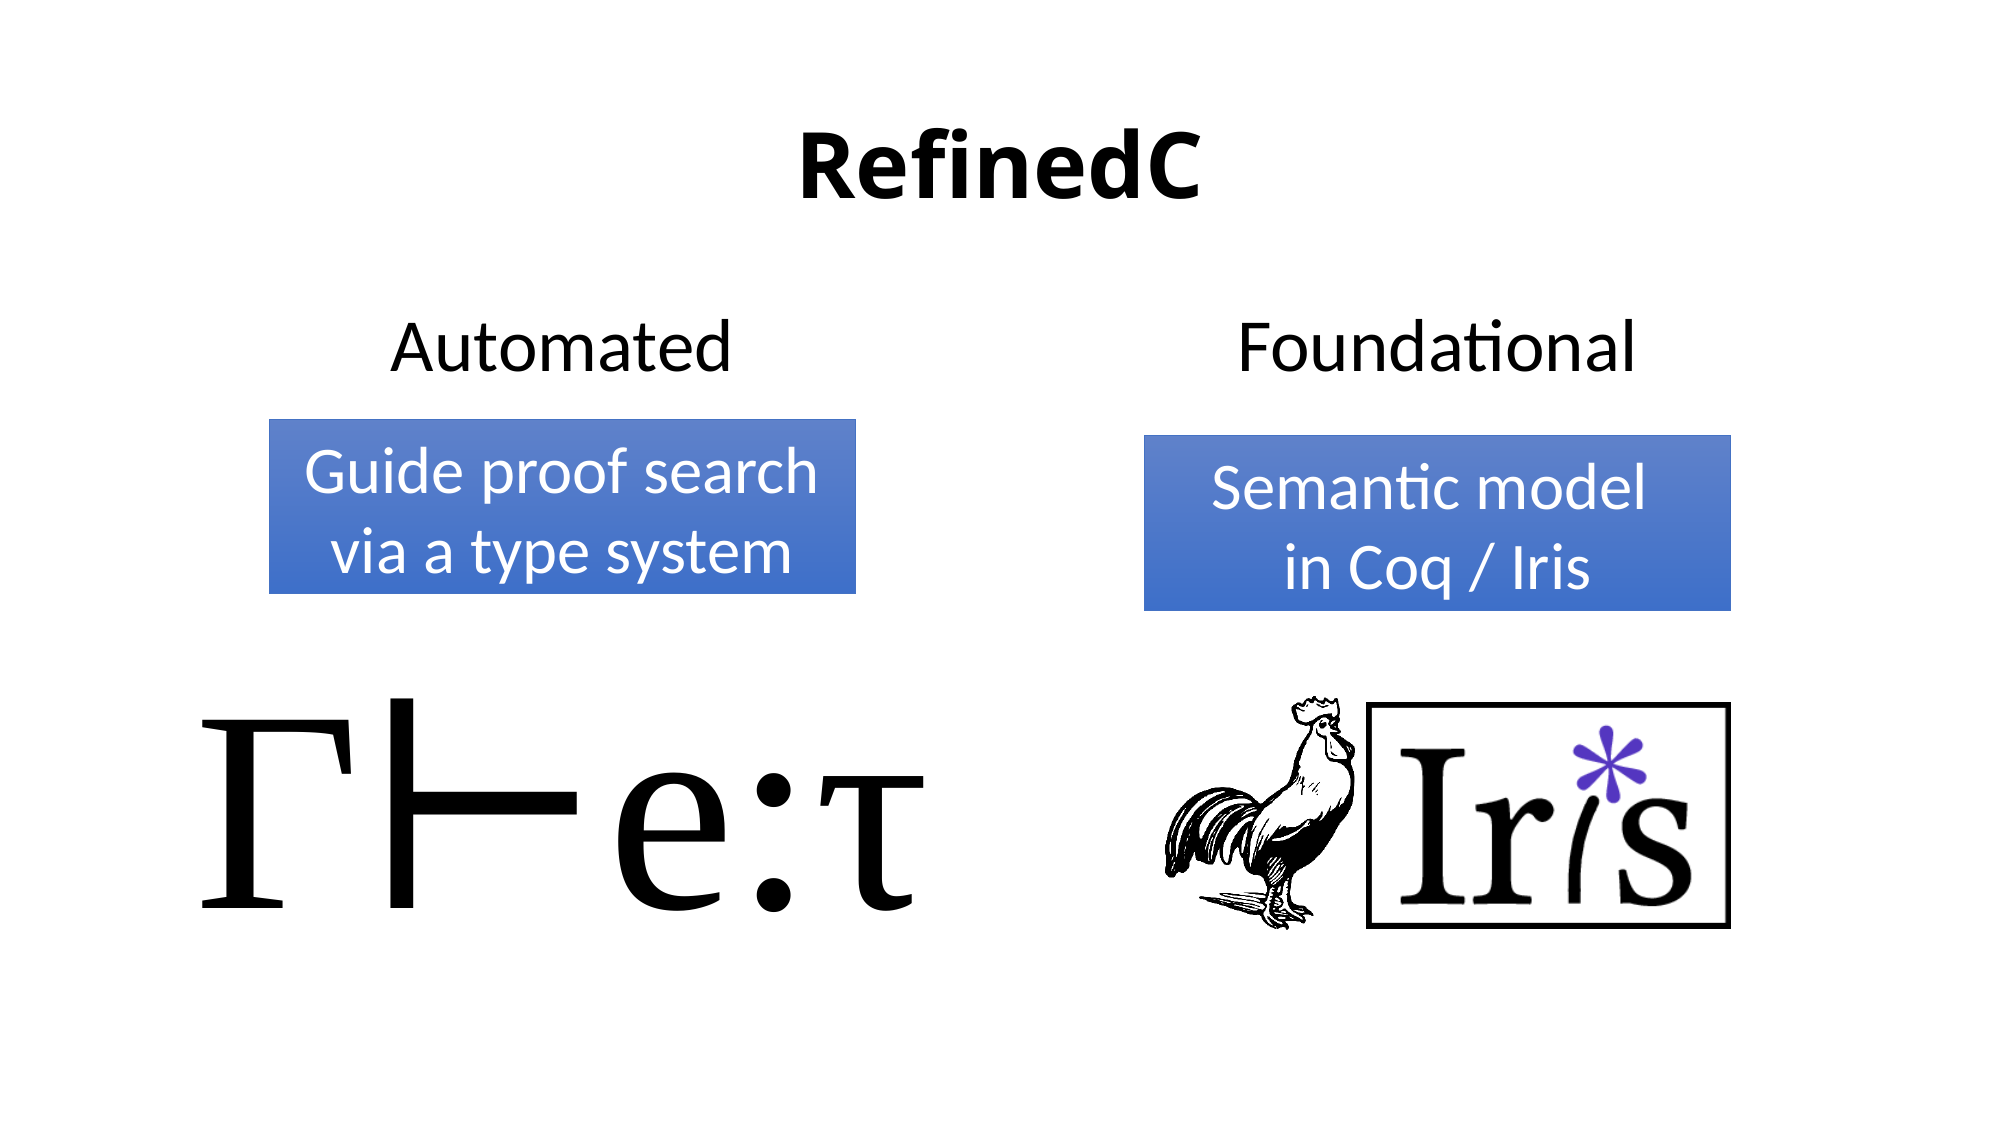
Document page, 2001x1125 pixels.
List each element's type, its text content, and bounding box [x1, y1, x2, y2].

list Automated Γ⊢e:τ [137, 299, 988, 1014]
list Foundational [1012, 299, 1863, 1014]
text_box Guide proof search via a type system [269, 419, 856, 594]
title RefinedC [137, 59, 1863, 278]
picture [1165, 696, 1355, 930]
text_box Semantic model in Coq / Iris [1144, 435, 1731, 611]
picture [1366, 702, 1731, 930]
